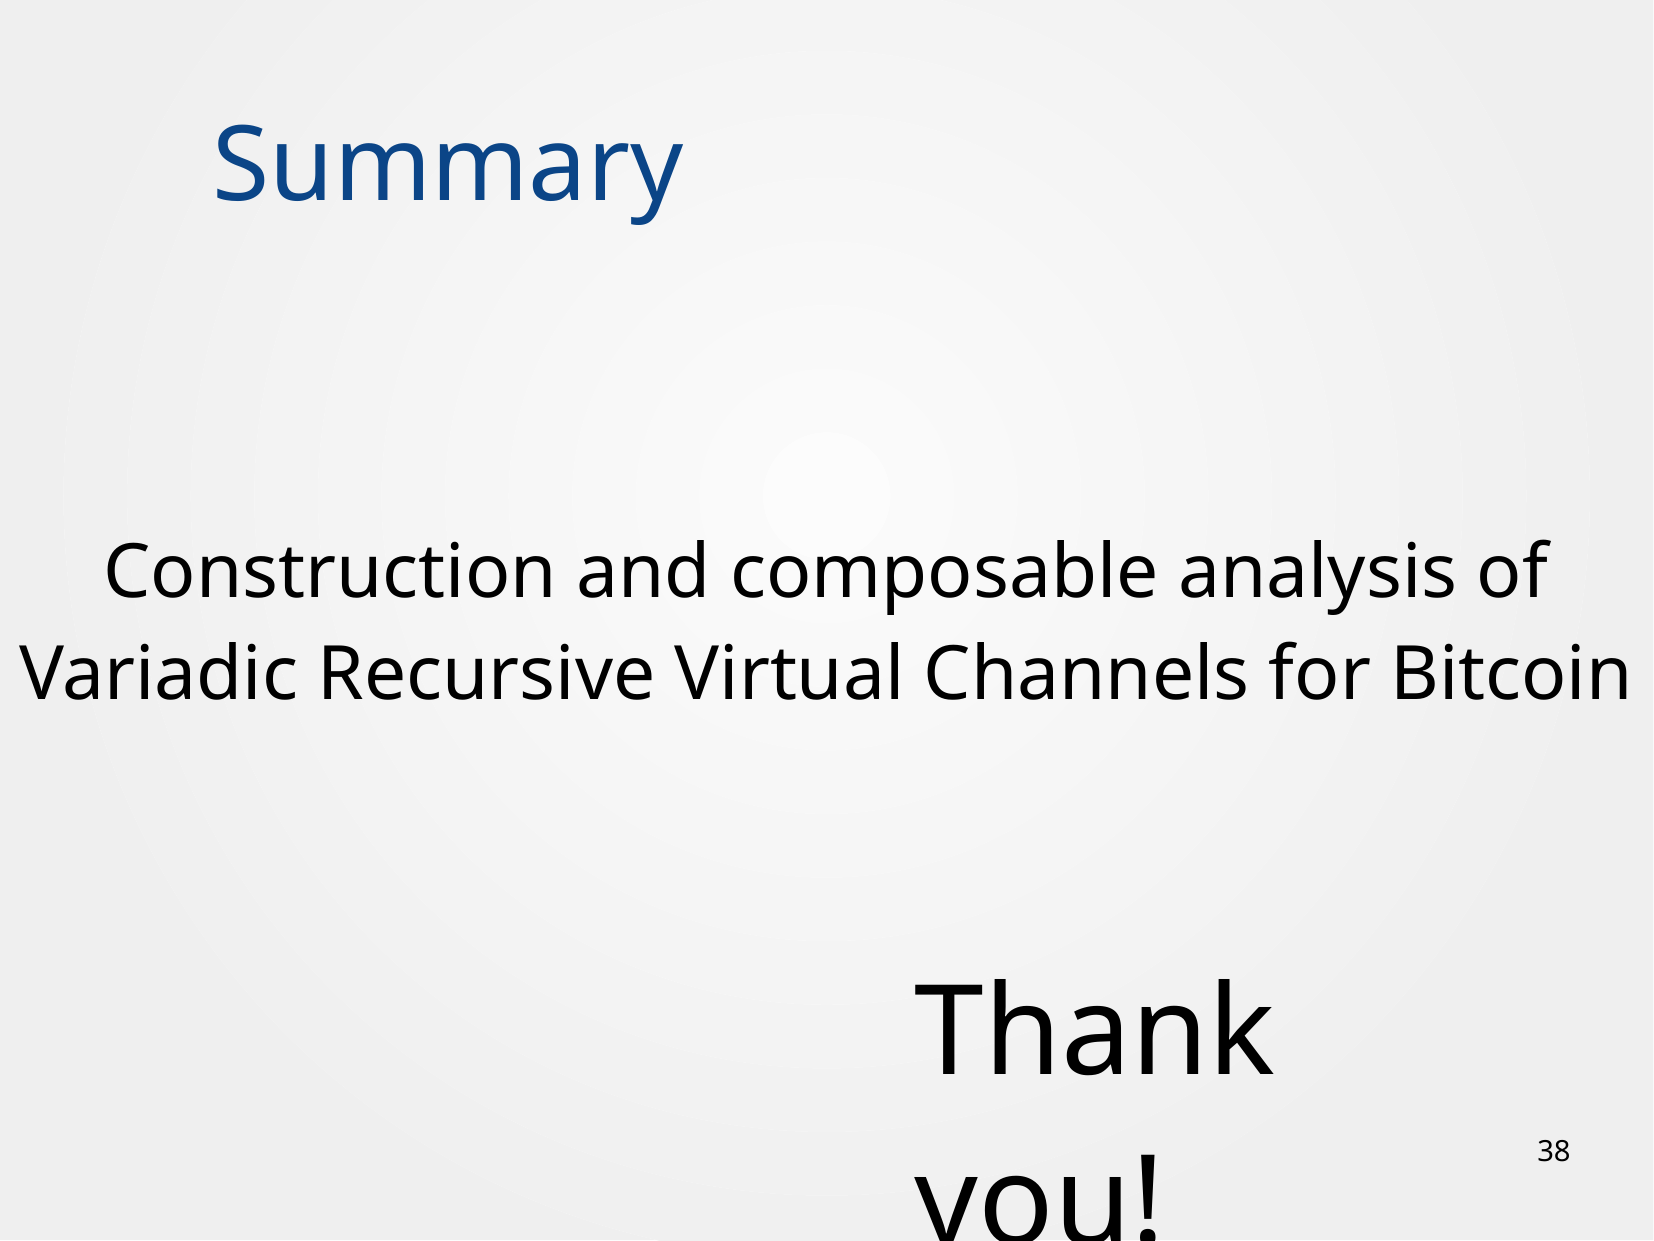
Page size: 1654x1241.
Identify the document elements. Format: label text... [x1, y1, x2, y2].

title Summary [212, 88, 714, 231]
text_box Thank you! [899, 933, 1456, 1074]
subtitle Construction and composable analysis of Variadic Recursive Virtual Channels for Bitcoin [19, 516, 1635, 724]
